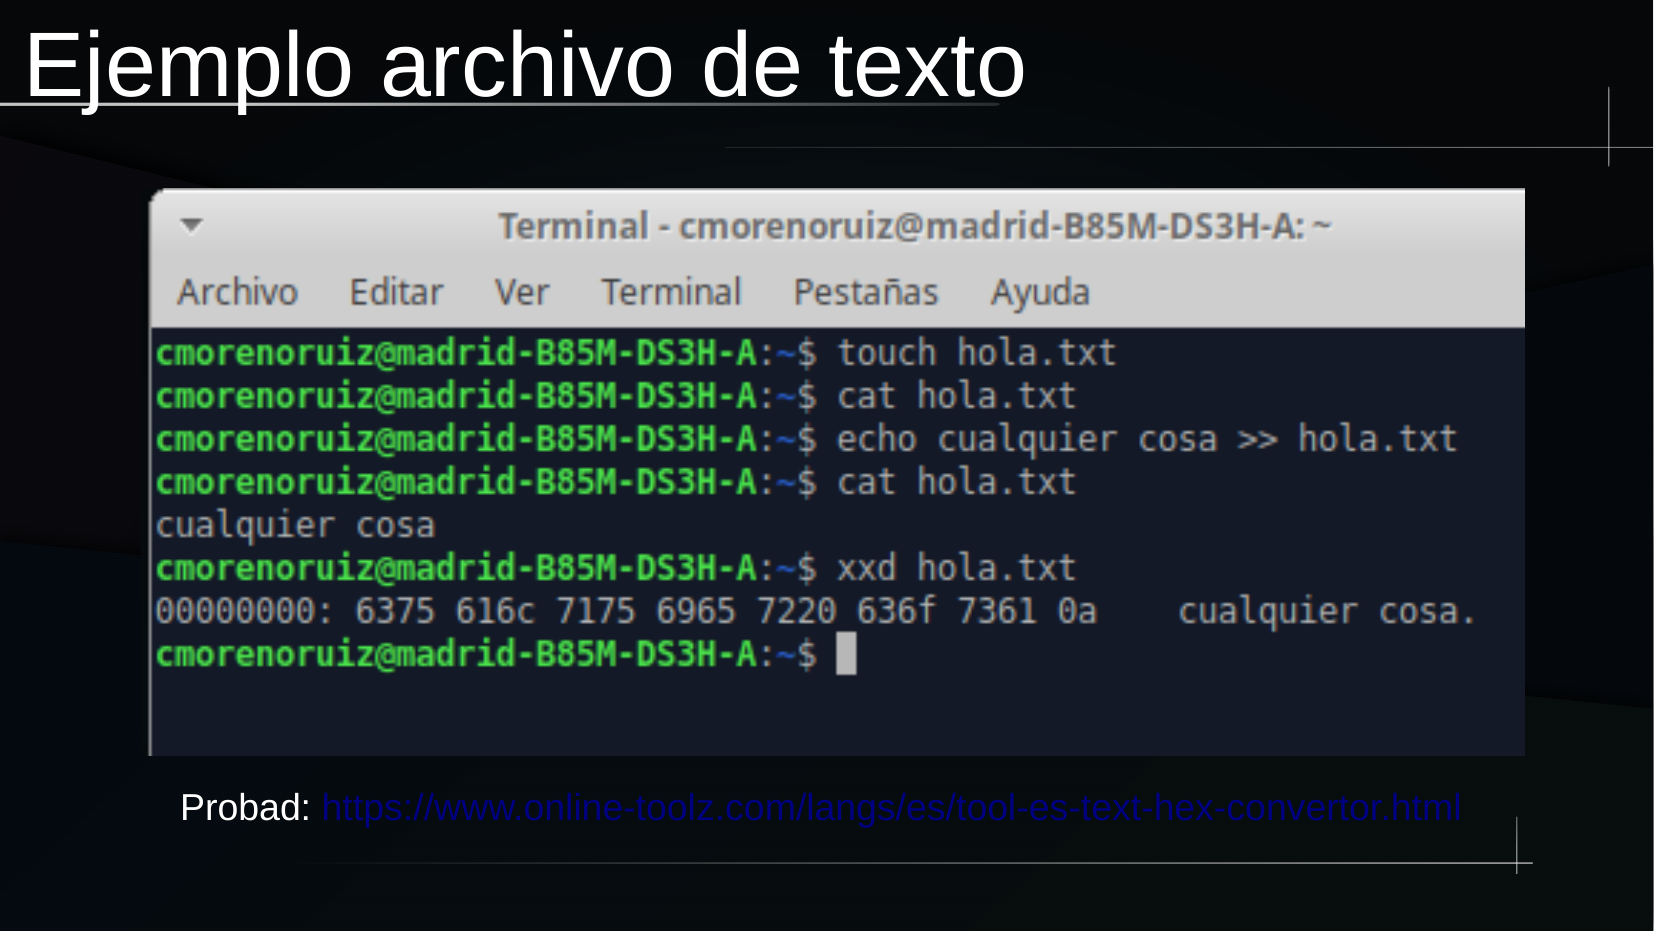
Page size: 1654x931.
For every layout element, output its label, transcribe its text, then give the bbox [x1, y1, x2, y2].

picture [0, 0, 1654, 931]
title Ejemplo archivo de texto [23, 11, 1589, 119]
text_box Probad: https://www.online-toolz.com/langs/es/tool-es-text-hex-convertor.html [165, 779, 1524, 837]
